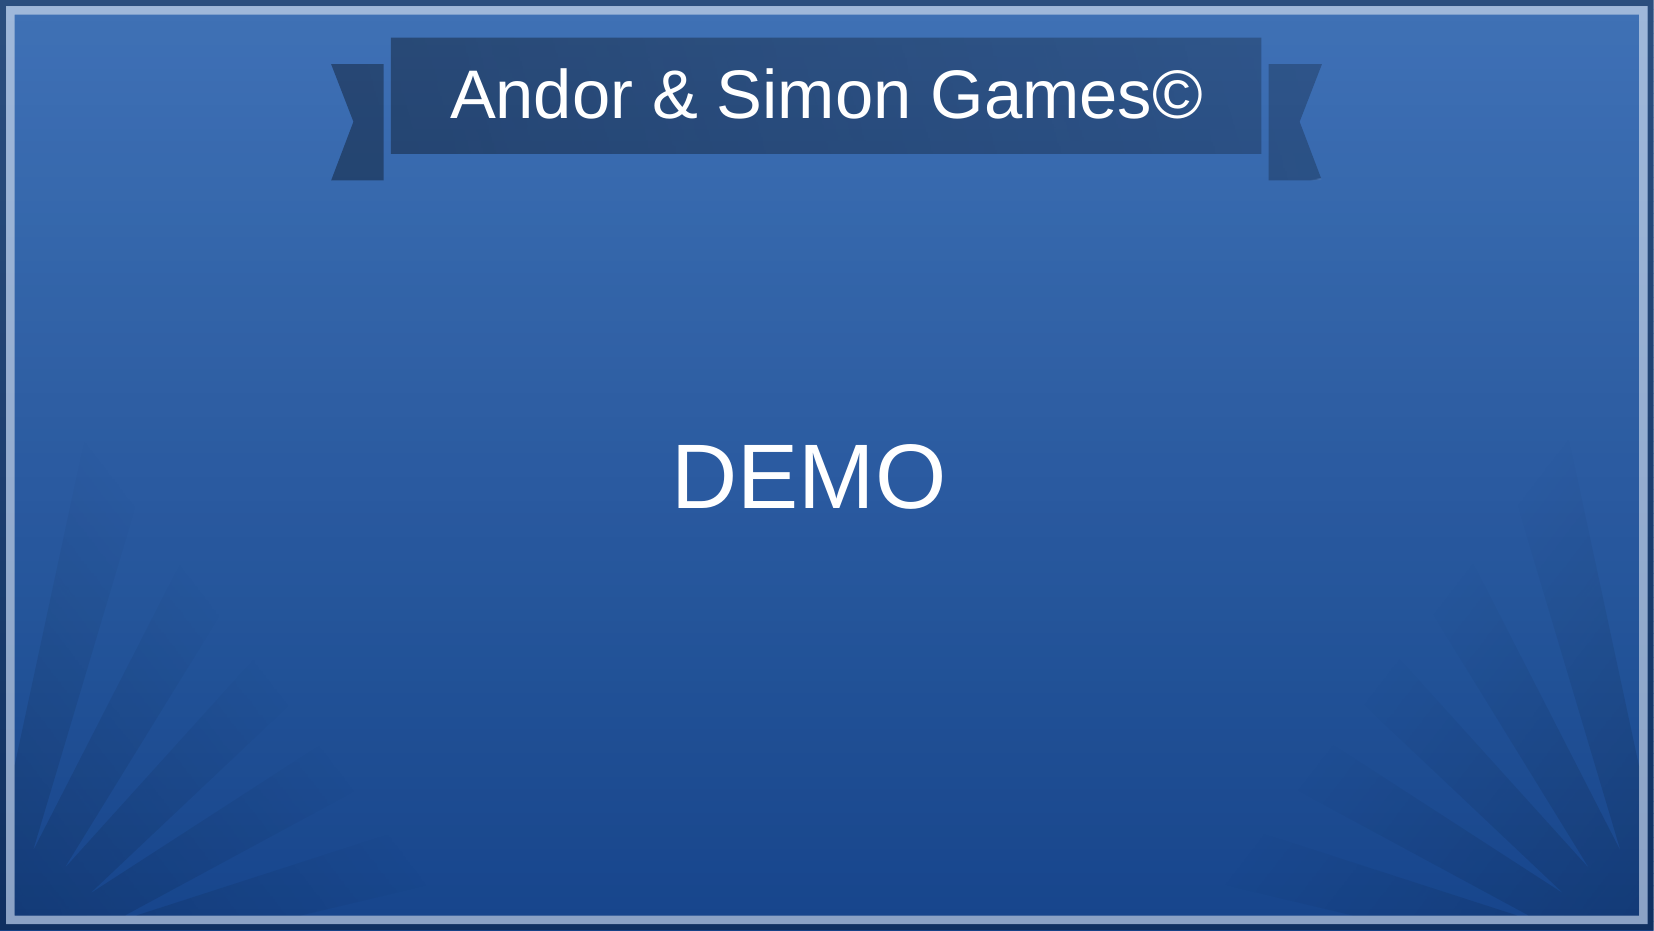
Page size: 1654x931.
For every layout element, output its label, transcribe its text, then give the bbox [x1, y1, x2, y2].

title Andor & Simon Games© [389, 35, 1264, 154]
list DEMO [70, 425, 1477, 615]
